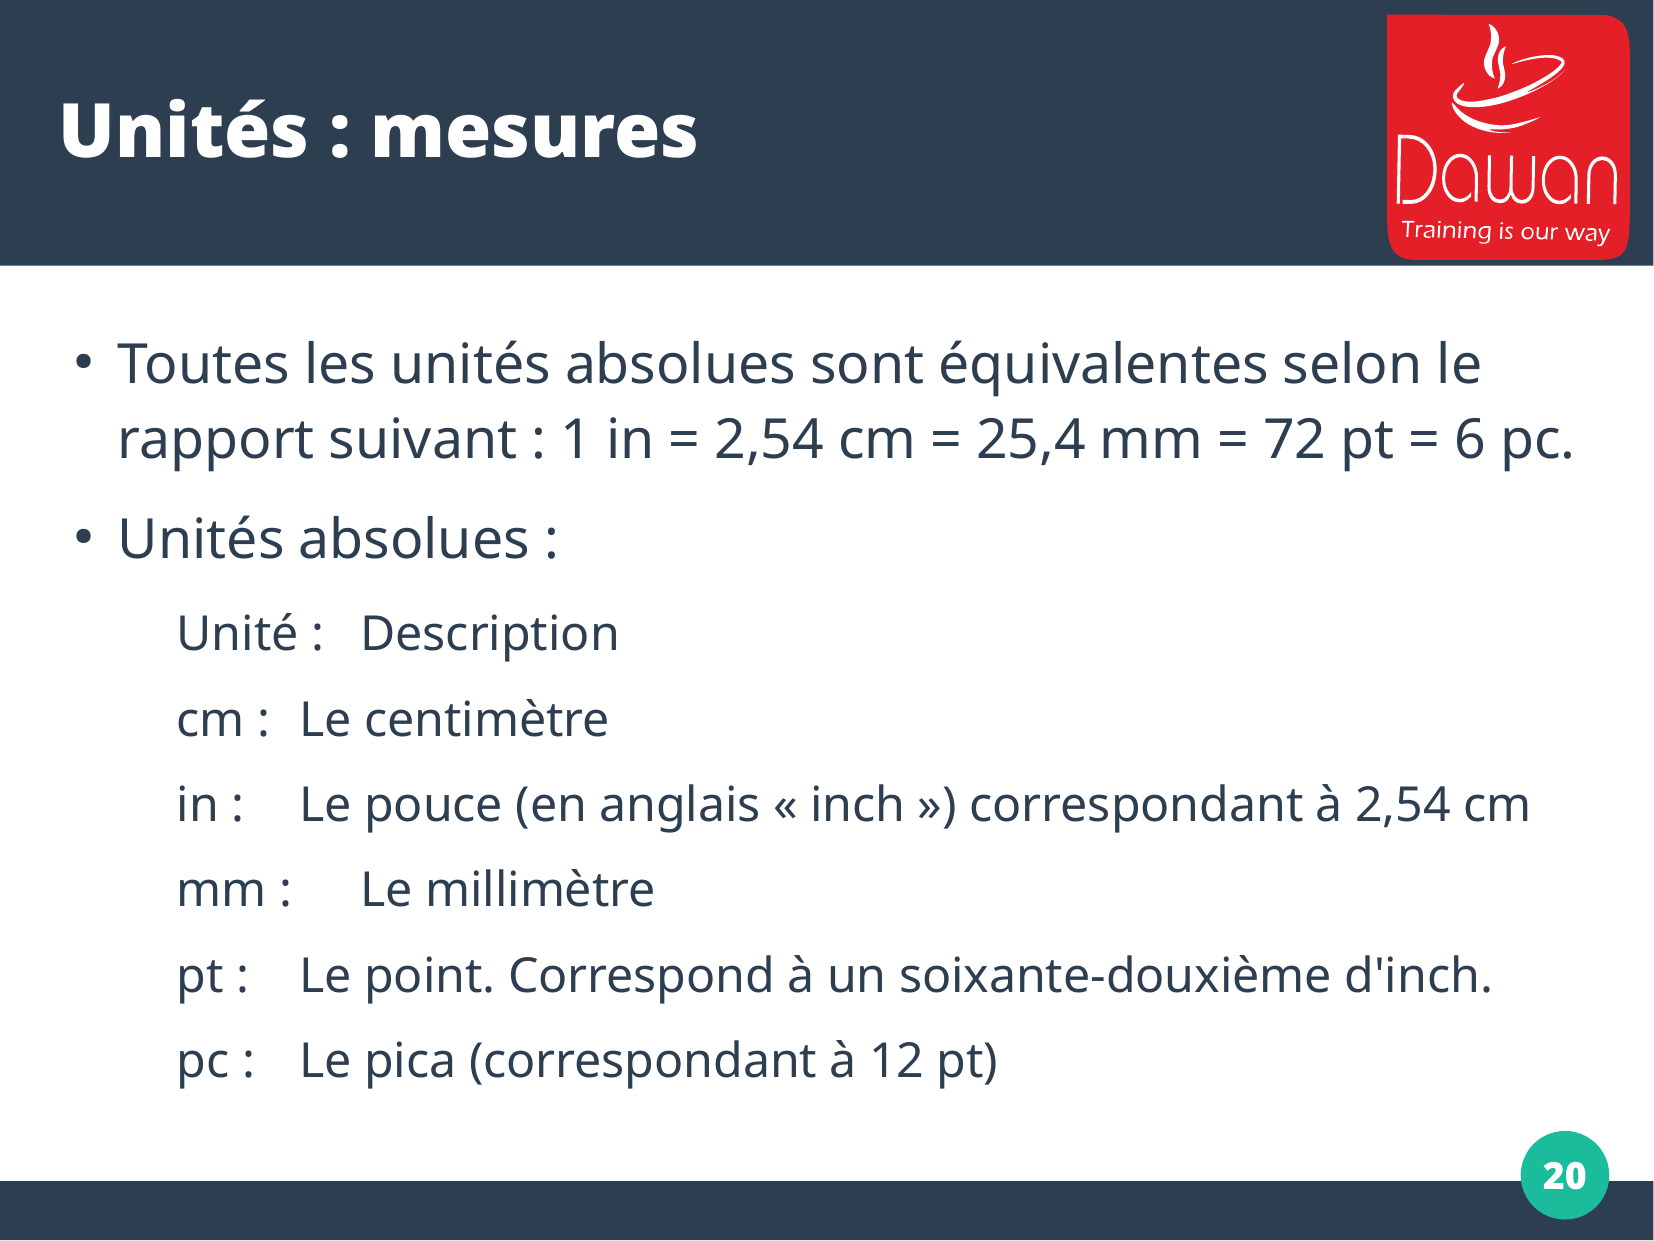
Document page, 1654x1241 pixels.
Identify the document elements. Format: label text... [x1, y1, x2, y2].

picture [1387, 14, 1630, 260]
title Unités : mesures [59, 49, 1387, 207]
list Toutes les unités absolues sont équivalentes selon le rapport suivant : 1 in = 2,54 cm = 25,4 mm = 72 pt = 6 pc. Unités absolues : Unité : Description cm : Le centimètre in : Le pouce (en anglais « inch ») correspondant à 2,54 cm mm : Le millimètre pt : Le point. Correspond à un soixante-douxième d'inch. pc : Le pica (correspondant à 12 pt) [59, 324, 1595, 1152]
